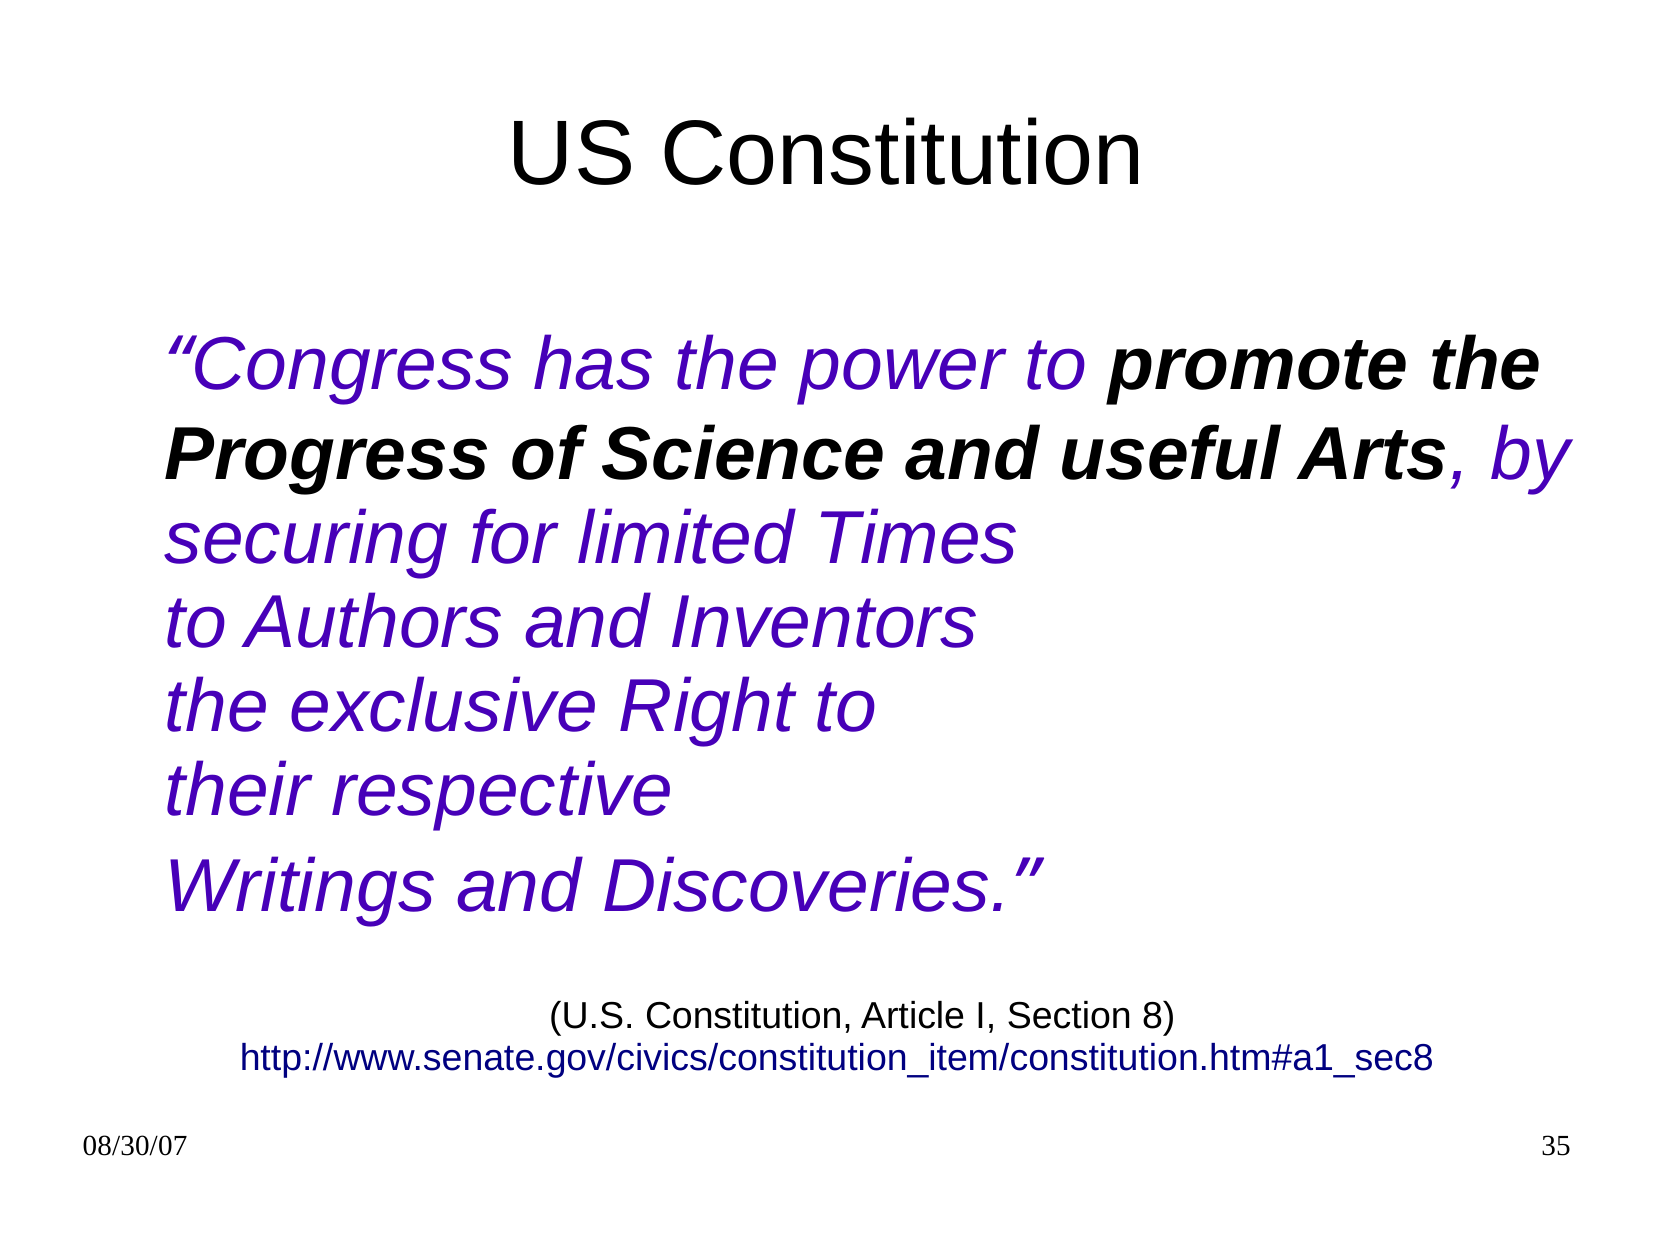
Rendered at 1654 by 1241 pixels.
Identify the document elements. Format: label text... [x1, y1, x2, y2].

text_box (U.S. Constitution, Article I, Section 8) http://www.senate.gov/civics/constitution_item/constitution.htm#a1_sec8 [225, 987, 1501, 1087]
text_box “Congress has the power to promote the Progress of Science and useful Arts, by securing for limited Times to Authors and Inventors the exclusive Right to their respective Writings and Discoveries.” [150, 301, 1613, 989]
title US Constitution [82, 56, 1571, 250]
